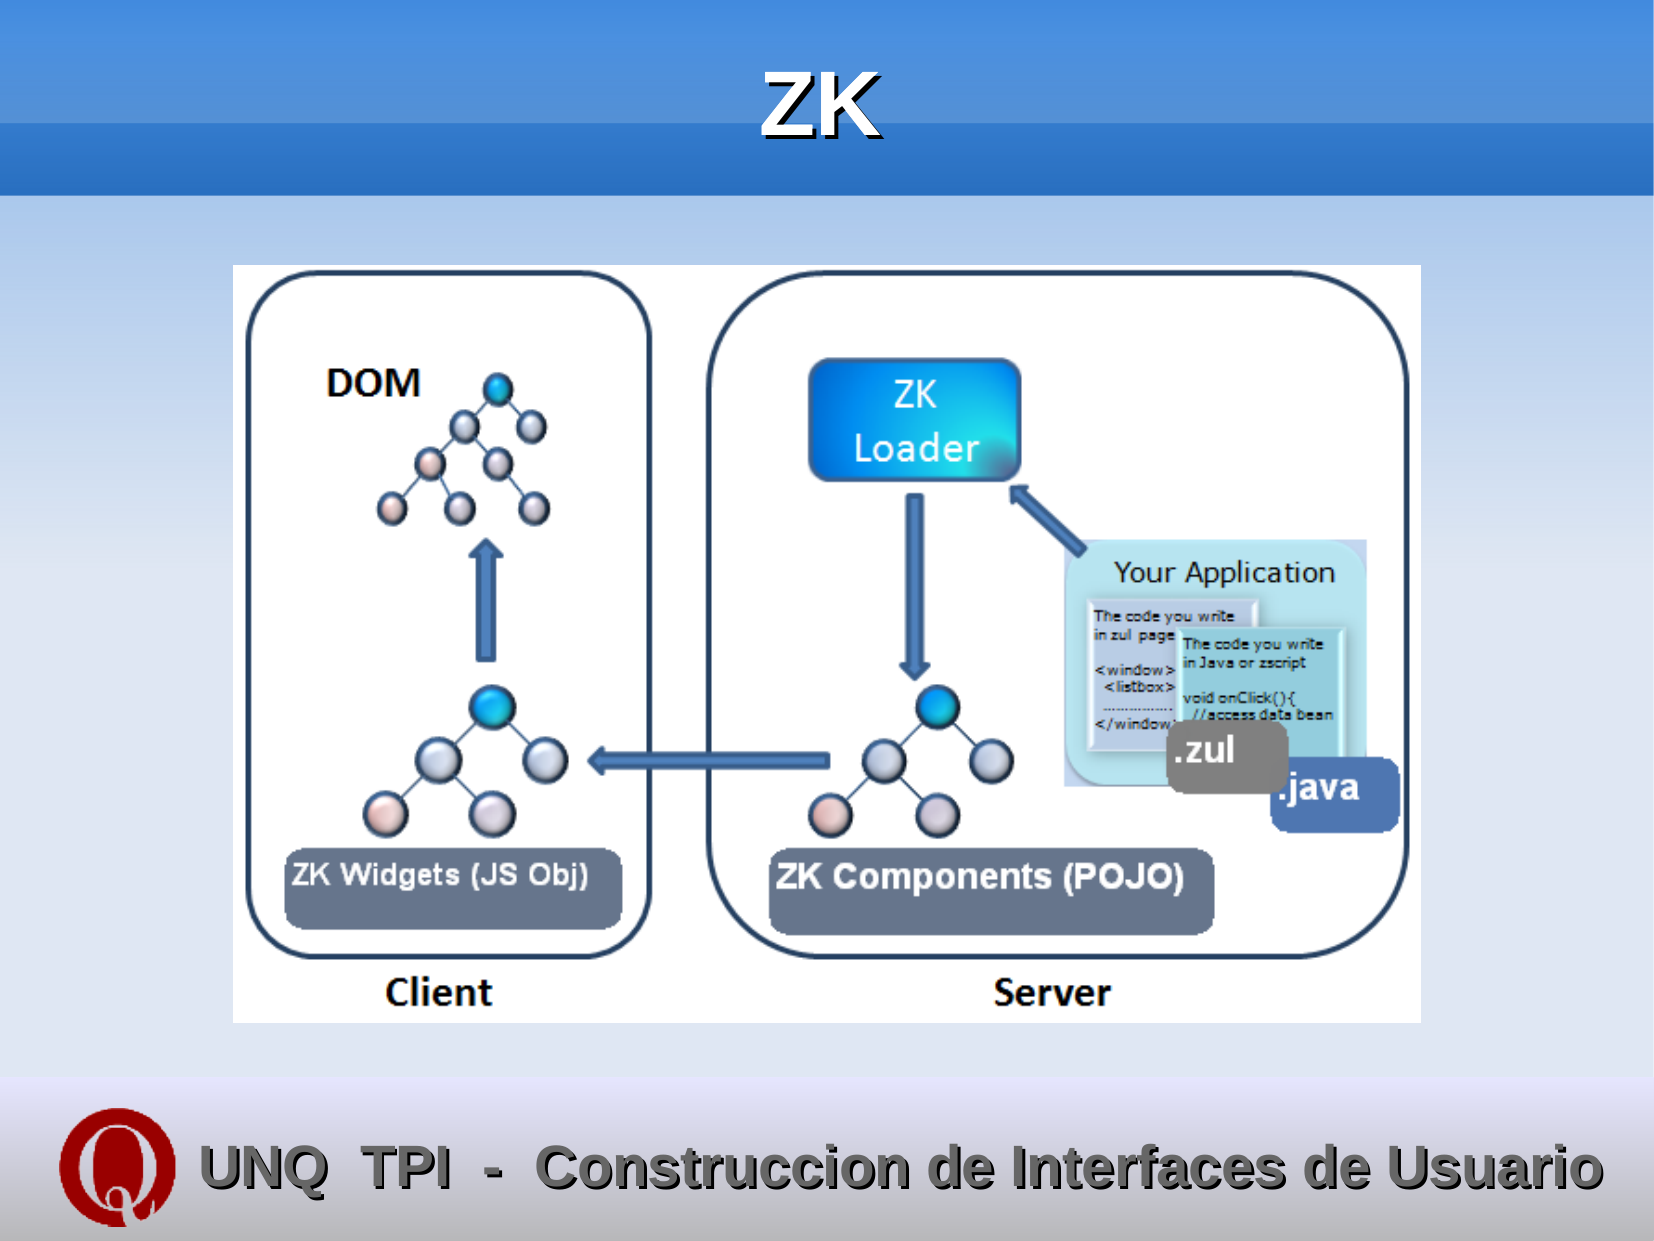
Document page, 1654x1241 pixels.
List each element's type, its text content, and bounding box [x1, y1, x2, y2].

title ZK [76, 0, 1566, 208]
picture [0, 0, 1654, 1077]
title UNQ TPI - Construccion de Interfaces de Usuario [0, 1077, 1654, 1241]
picture [59, 1108, 178, 1227]
